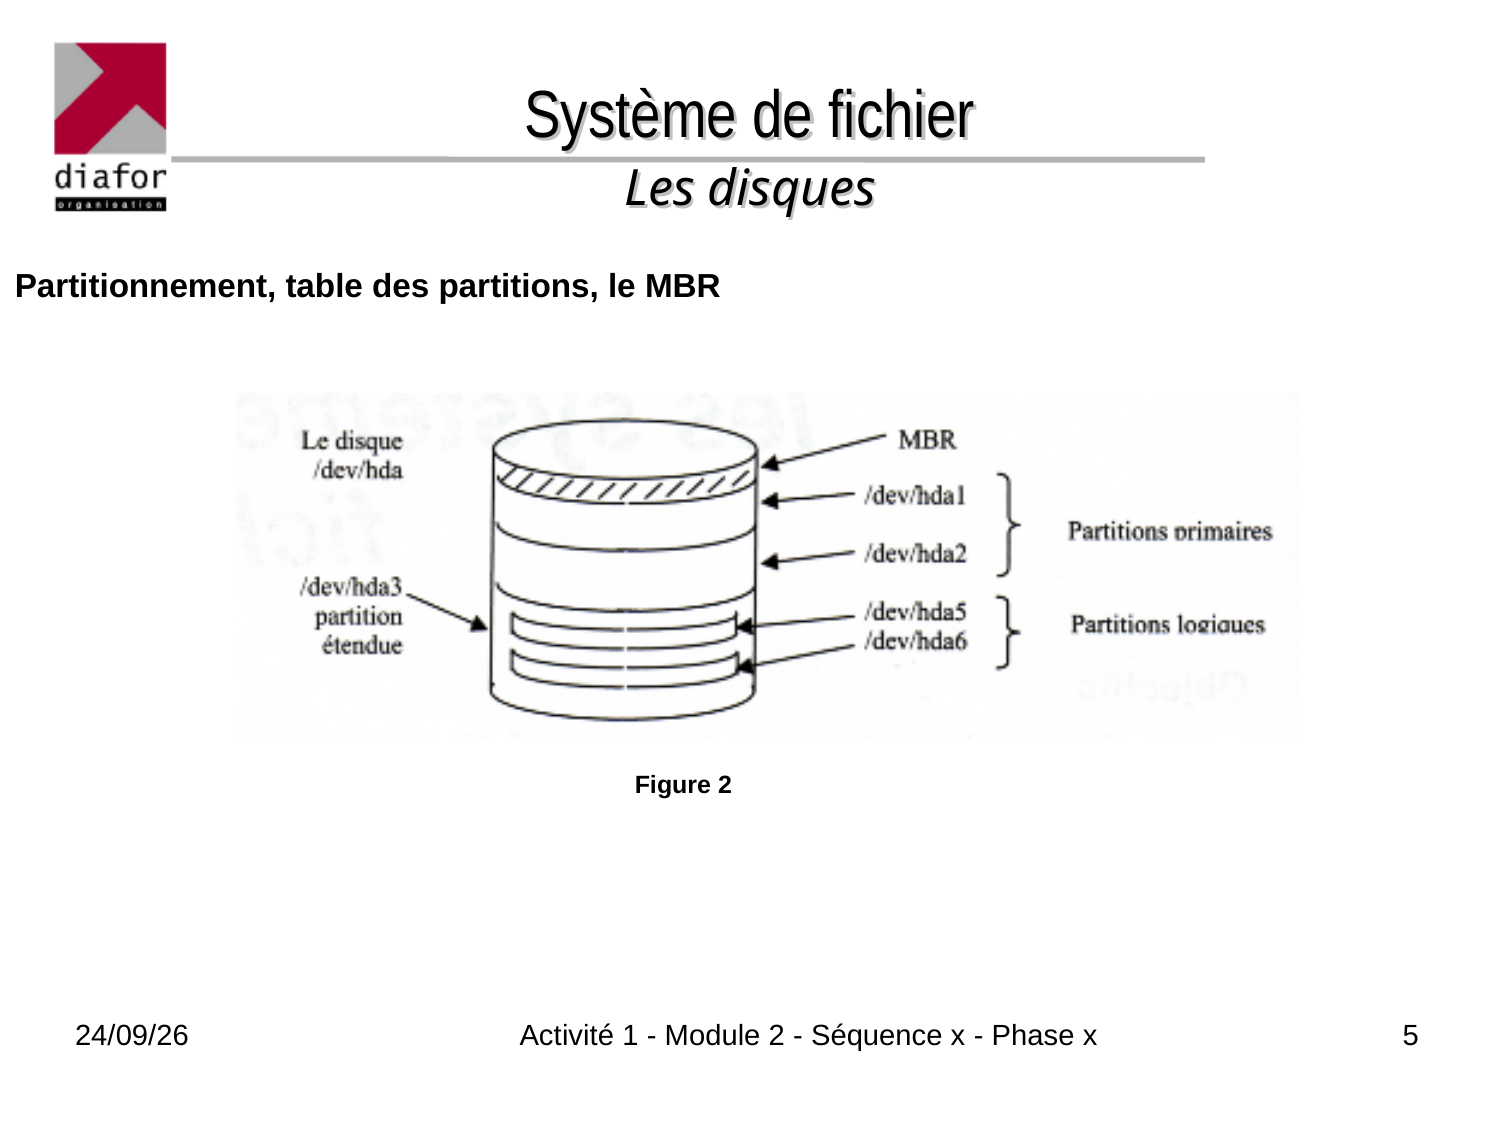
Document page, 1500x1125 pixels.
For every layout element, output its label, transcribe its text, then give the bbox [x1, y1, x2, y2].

title Système de fichier Les disques [75, 45, 1426, 250]
picture [236, 392, 1300, 739]
text_box Partitionnement, table des partitions, le MBR [0, 265, 737, 311]
text_box Figure 2 [620, 767, 748, 806]
picture [53, 42, 168, 213]
